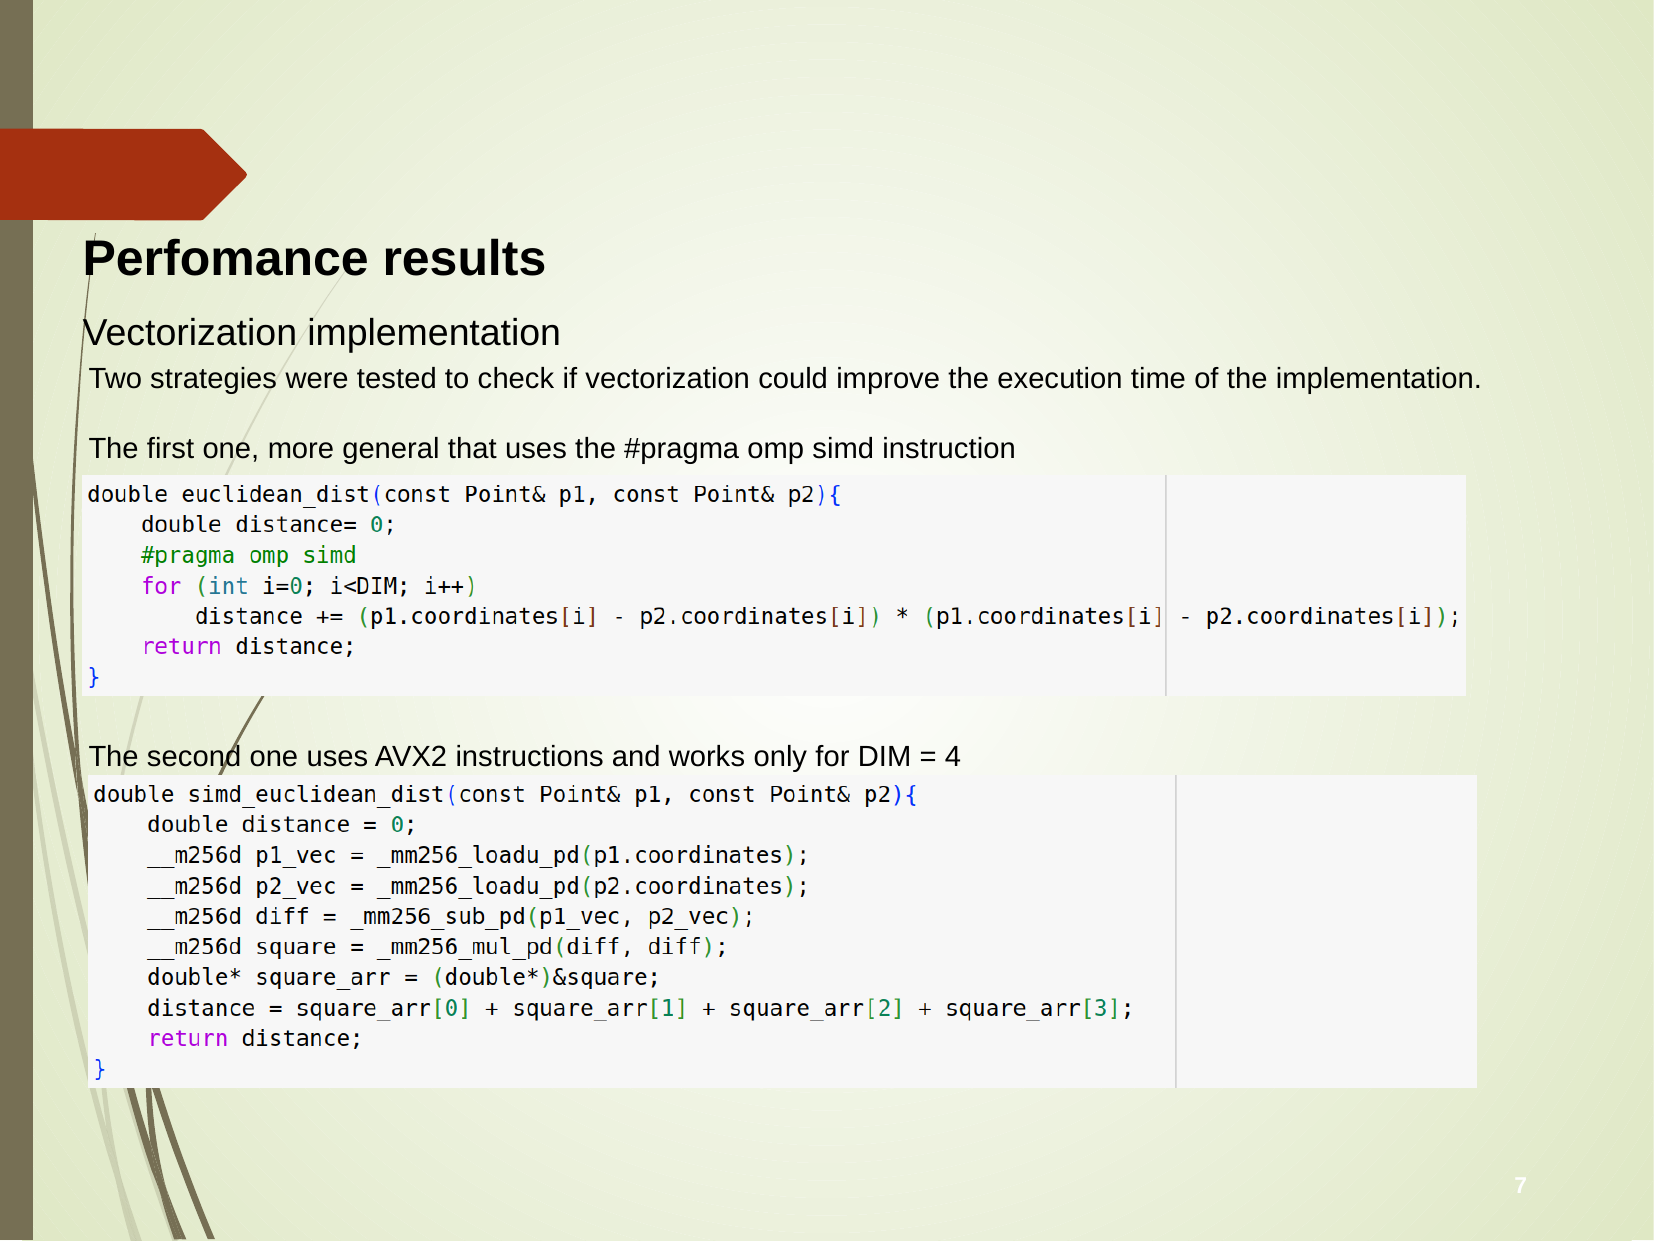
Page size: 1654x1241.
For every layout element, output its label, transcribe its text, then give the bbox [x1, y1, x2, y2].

picture [82, 475, 1466, 696]
text_box Two strategies were tested to check if vectorization could improve the execution time of the implementation. The first one, more general that uses the #pragma omp simd instruction [88, 324, 1654, 489]
picture [88, 775, 1477, 1088]
text_box The second one uses AVX2 instructions and works only for DIM = 4 [88, 702, 1654, 768]
text_box 7 [1505, 1160, 1536, 1208]
text_box Perfomance results Vectorization implementation [82, 195, 945, 343]
